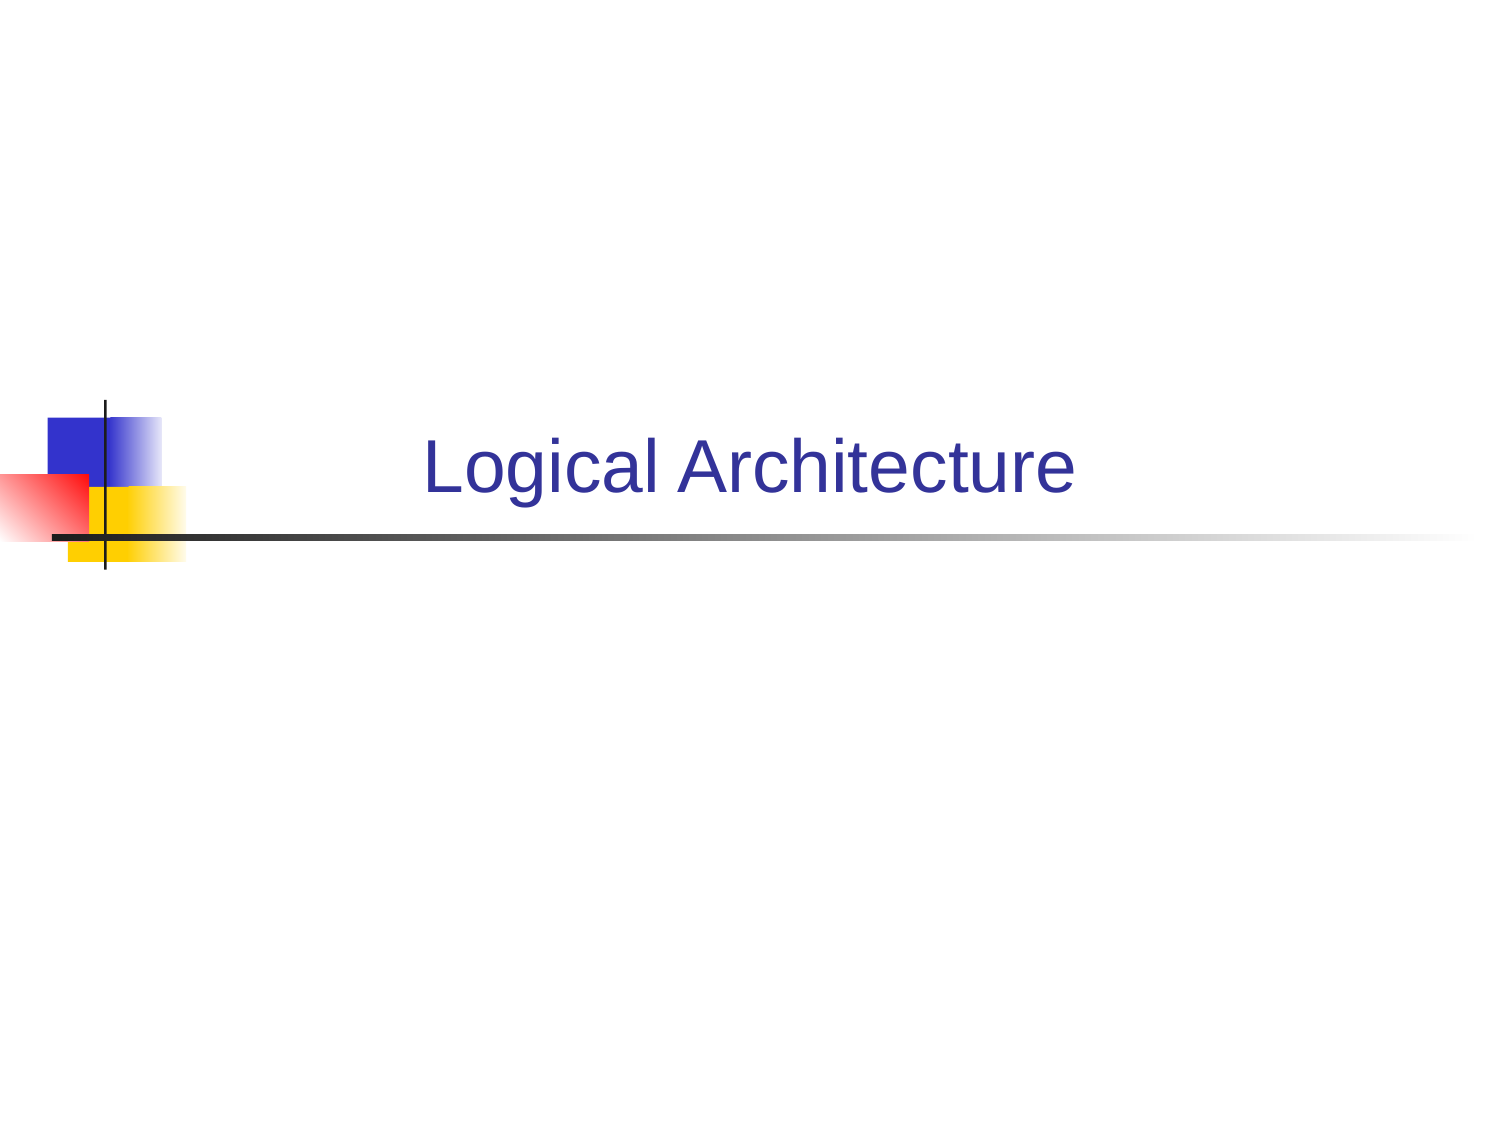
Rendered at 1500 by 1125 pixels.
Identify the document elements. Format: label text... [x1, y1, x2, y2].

title Logical Architecture [150, 274, 1351, 515]
